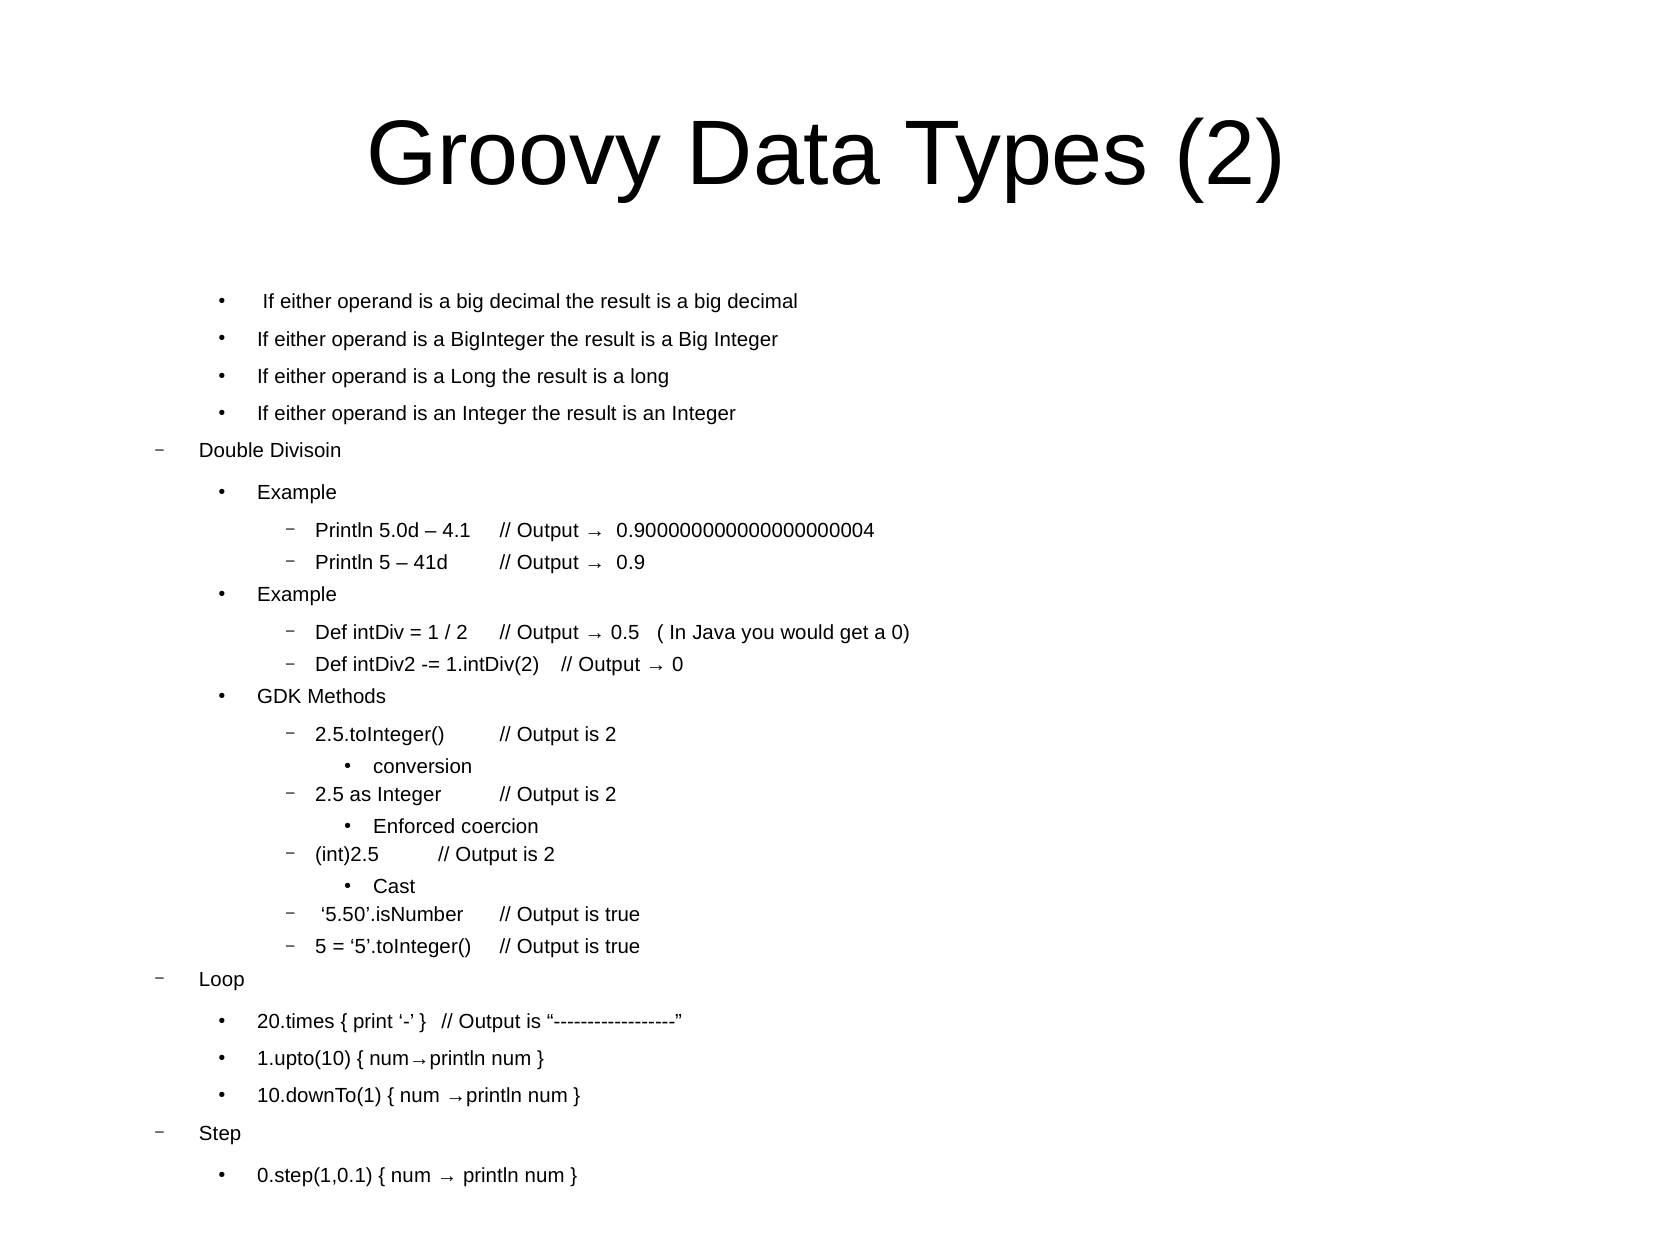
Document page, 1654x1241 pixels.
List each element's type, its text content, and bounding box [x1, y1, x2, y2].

list If either operand is a big decimal the result is a big decimal If either operand is a BigInteger the result is a Big Integer If either operand is a Long the result is a long If either operand is an Integer the result is an Integer Double Divisoin Example Println 5.0d – 4.1 // Output → 0.900000000000000000004 Println 5 – 41d // Output → 0.9 Example Def intDiv = 1 / 2 // Output → 0.5 ( In Java you would get a 0) Def intDiv2 -= 1.intDiv(2) // Output → 0 GDK Methods 2.5.toInteger() // Output is 2 conversion 2.5 as Integer // Output is 2 Enforced coercion (int)2.5 // Output is 2 Cast ‘5.50’.isNumber // Output is true 5 = ‘5’.toInteger() // Output is true Loop 20.times { print ‘-’ } // Output is “------------------” 1.upto(10) { num→println num } 10.downTo(1) { num →println num } Step 0.step(1,0.1) { num → println num } [82, 290, 1571, 1216]
title Groovy Data Types (2) [82, 49, 1571, 257]
